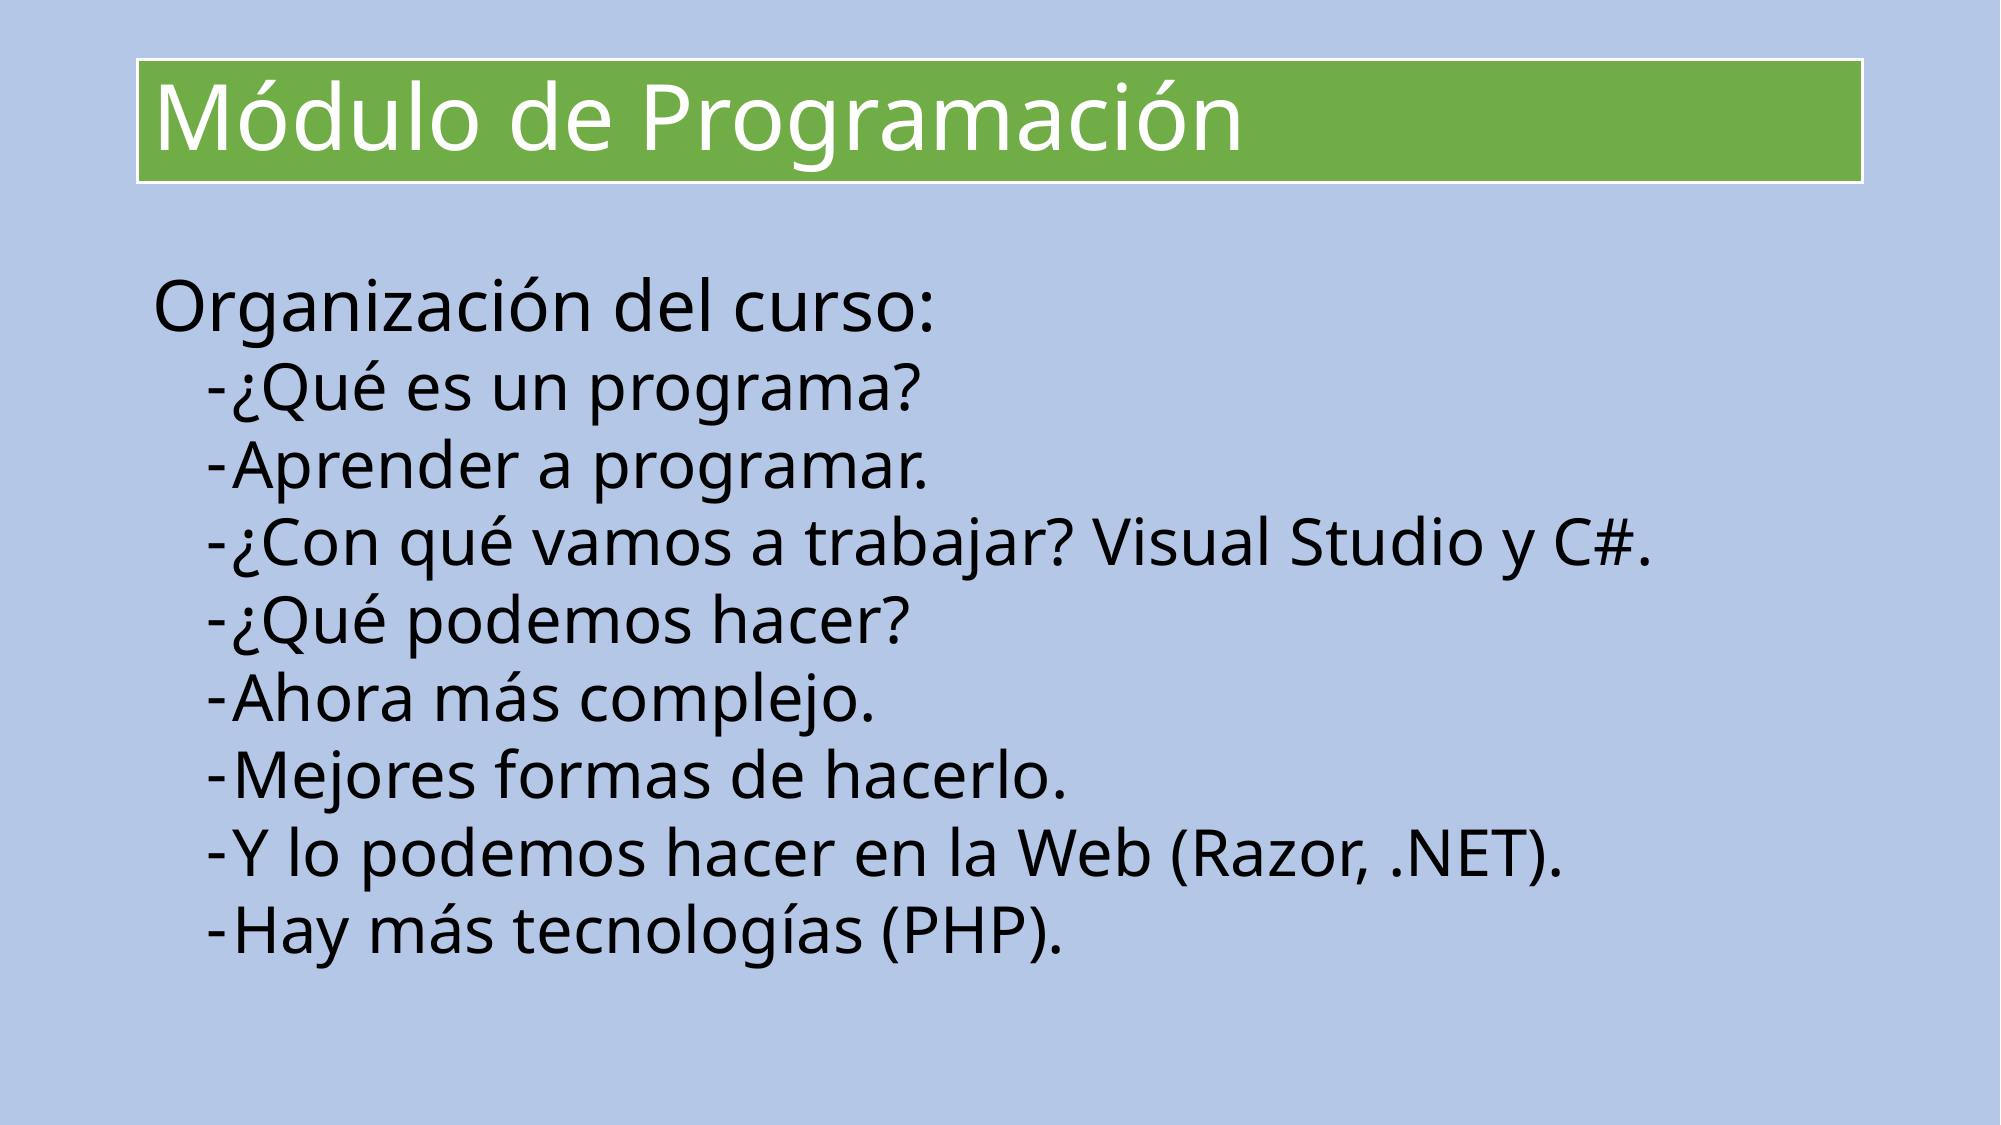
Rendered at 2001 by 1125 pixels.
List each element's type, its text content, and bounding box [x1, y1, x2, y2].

title Módulo de Programación [137, 59, 1863, 183]
list Organización del curso: ¿Qué es un programa? Aprender a programar. ¿Con qué vamos a trabajar? Visual Studio y C#. ¿Qué podemos hacer? Ahora más complejo. Mejores formas de hacerlo. Y lo podemos hacer en la Web (Razor, .NET). Hay más tecnologías (PHP). [137, 263, 1863, 977]
